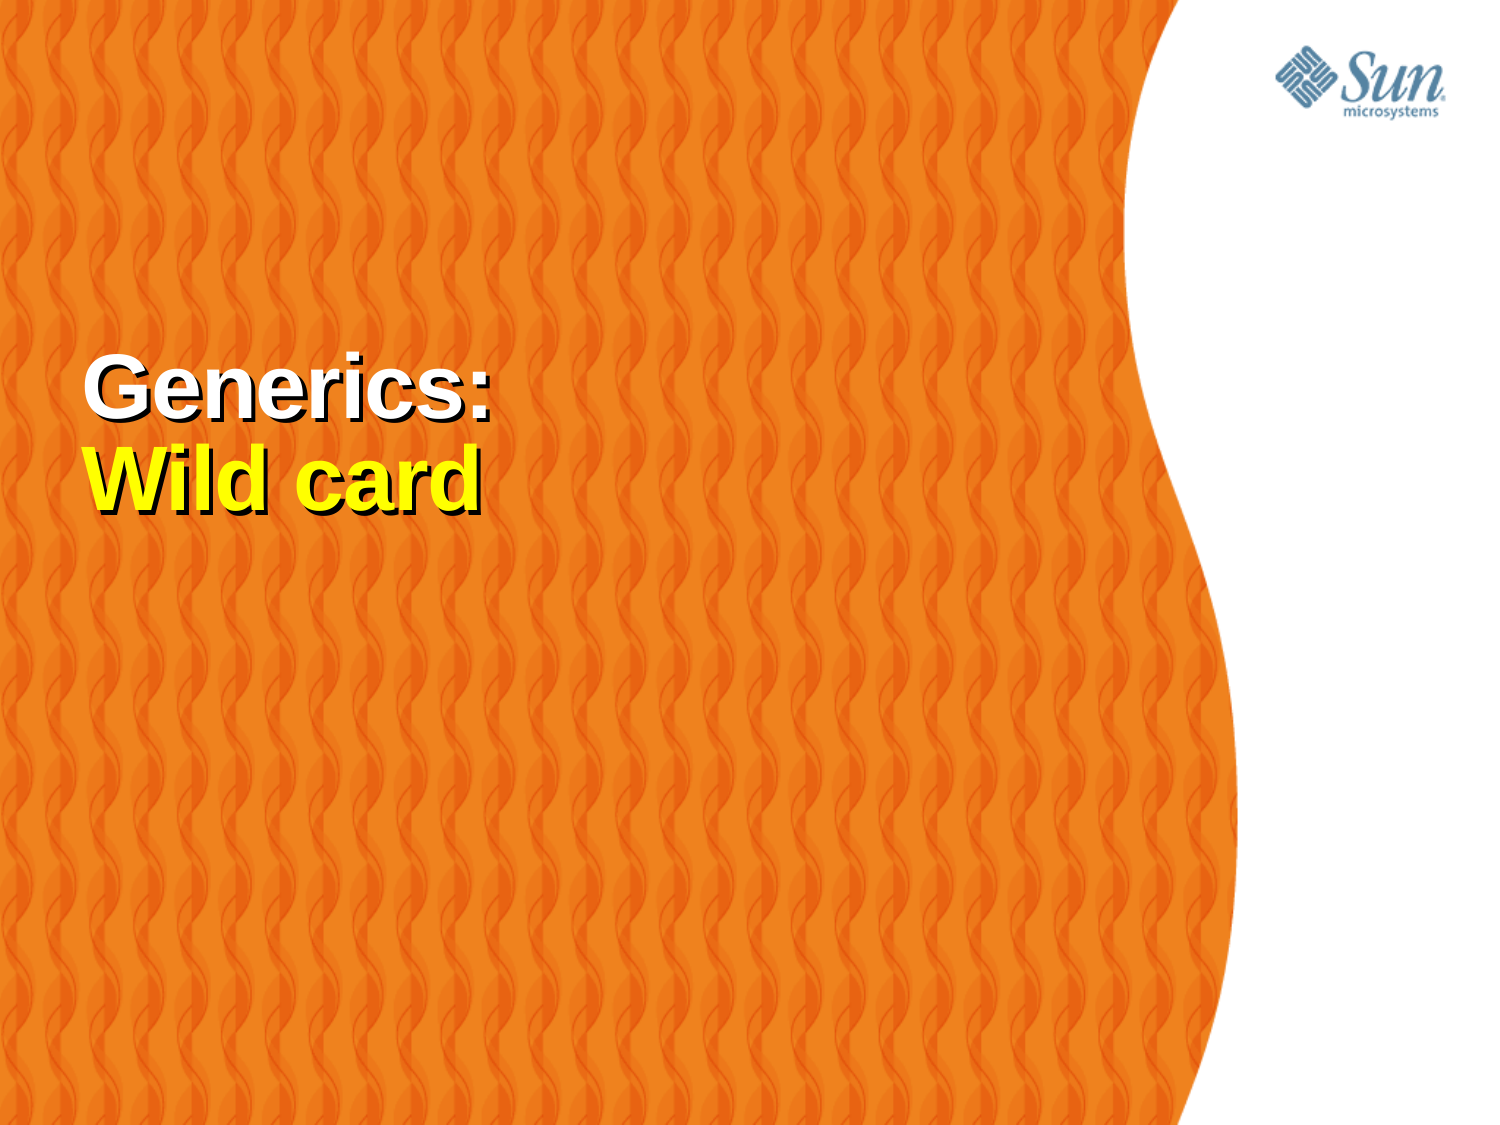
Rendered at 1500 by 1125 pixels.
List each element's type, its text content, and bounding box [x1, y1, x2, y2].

title Generics: Wild card [81, 149, 1283, 857]
picture [0, 0, 1500, 1125]
